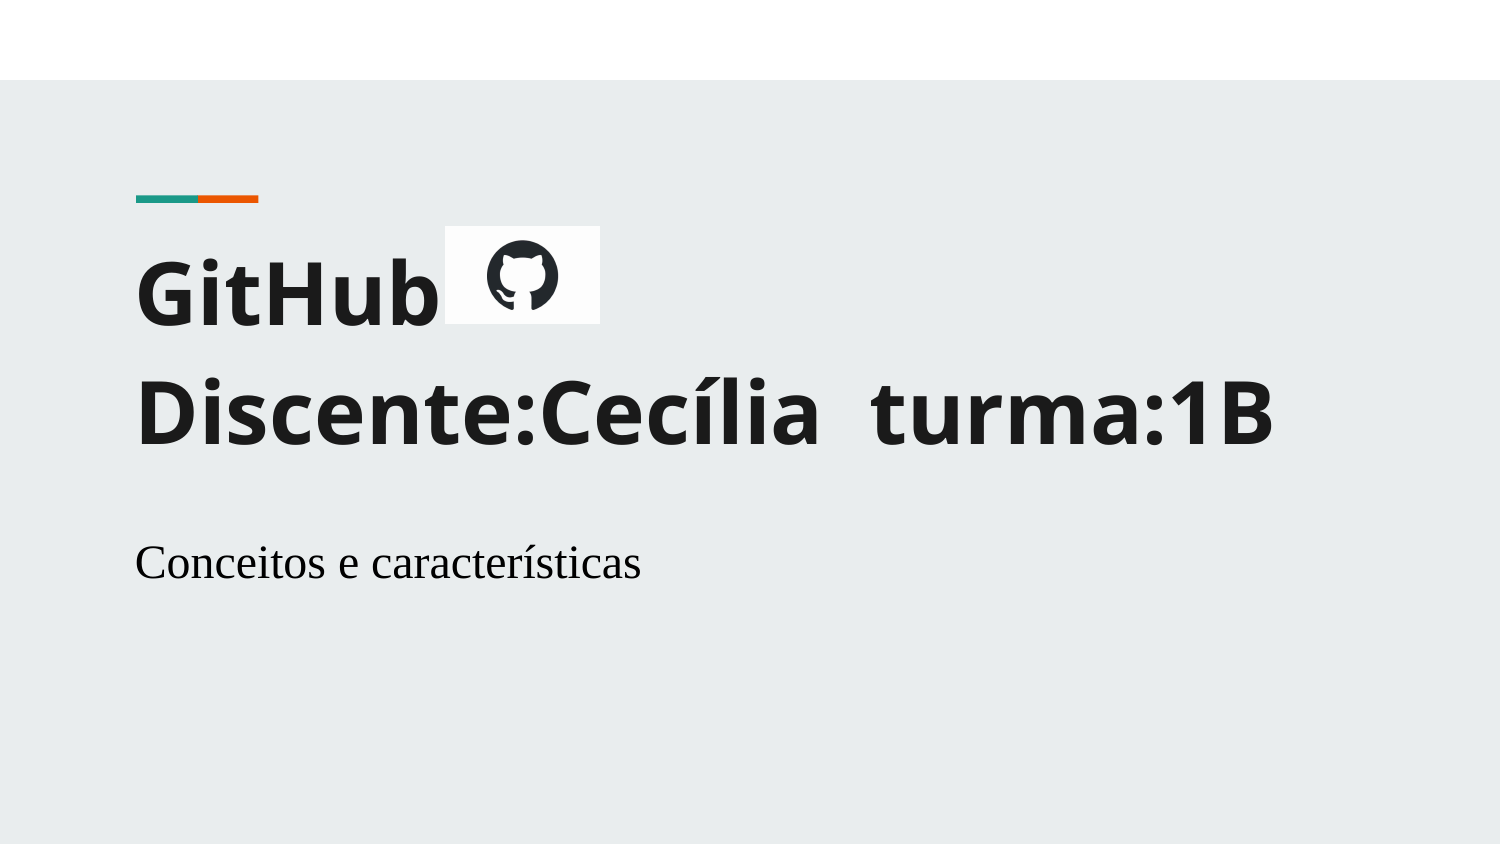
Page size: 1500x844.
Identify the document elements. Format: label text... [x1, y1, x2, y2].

picture [445, 226, 600, 324]
title GitHub Discente:Cecília turma:1B [119, 216, 1381, 490]
subtitle Conceitos e características [119, 520, 1381, 610]
